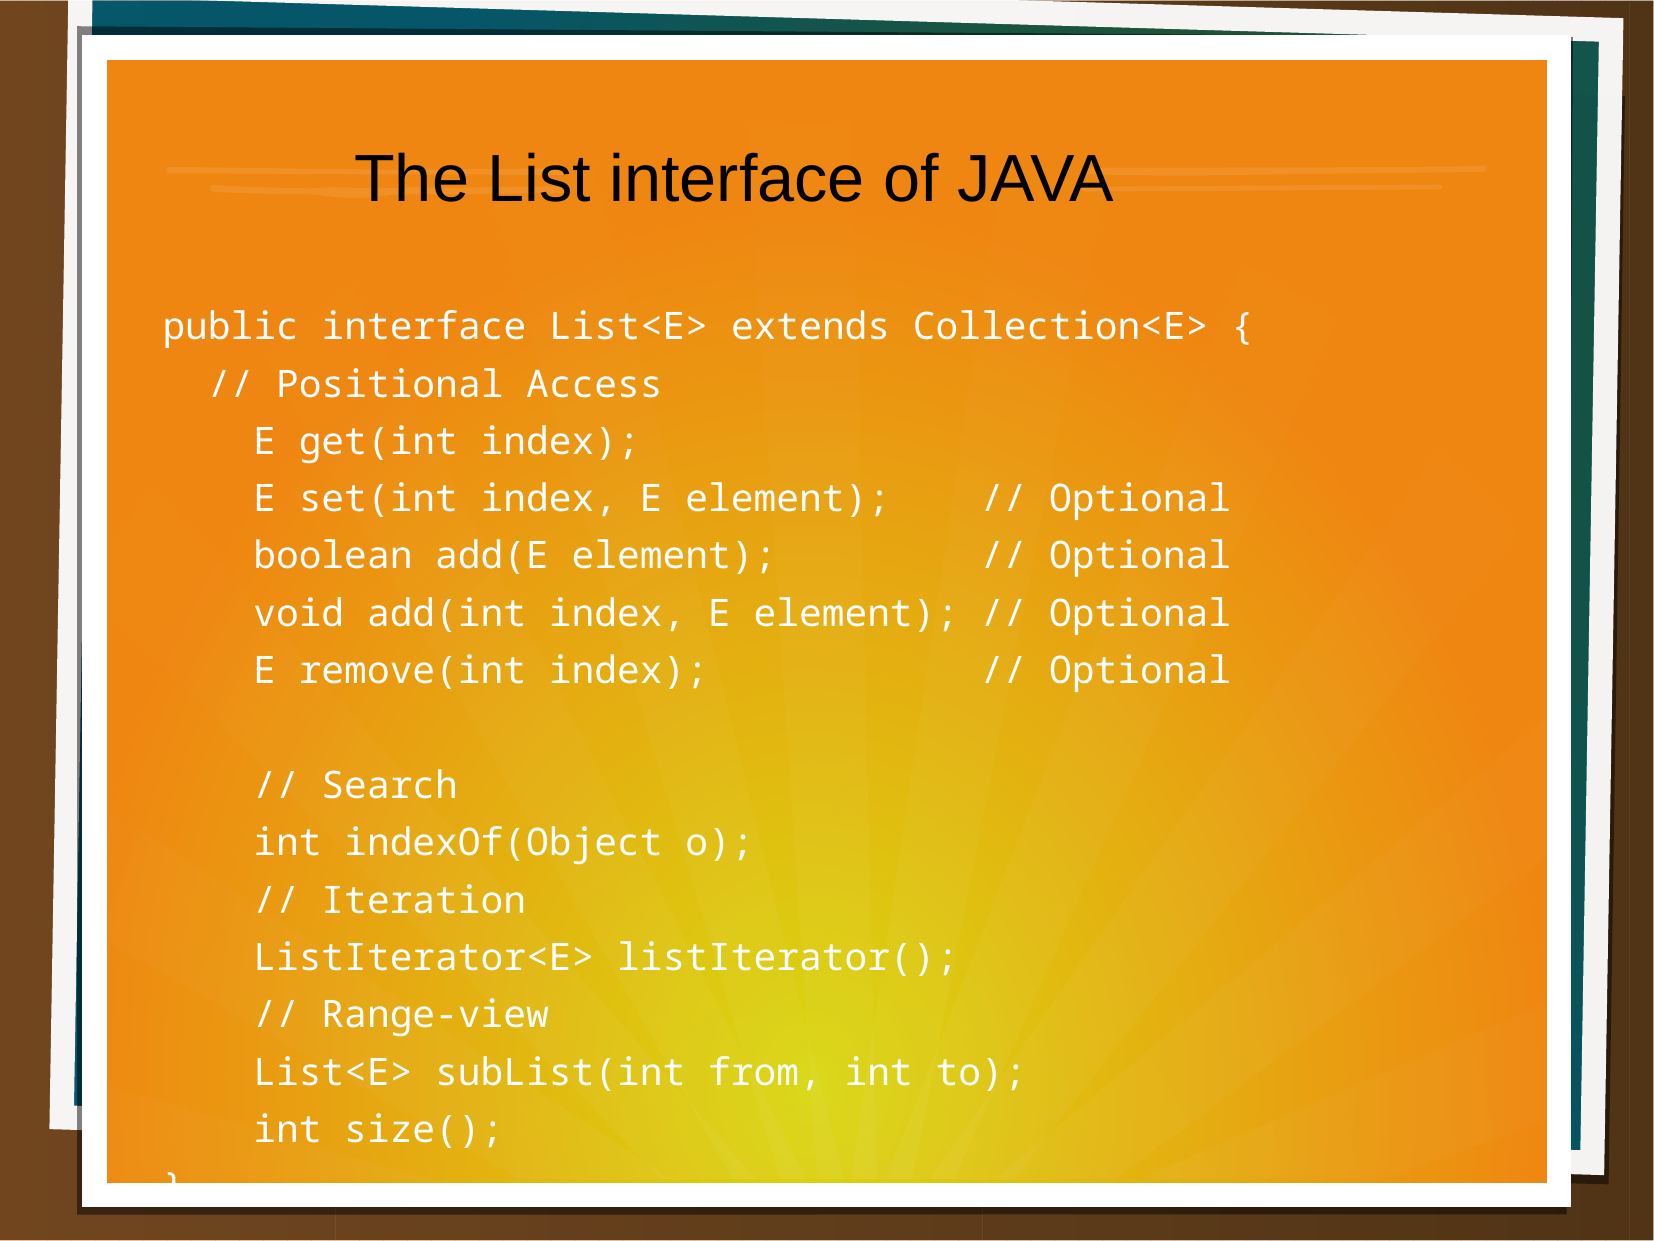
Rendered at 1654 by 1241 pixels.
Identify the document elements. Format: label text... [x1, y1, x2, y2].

title The List interface of JAVA [330, 141, 1312, 217]
list public interface List<E> extends Collection<E> { // Positional Access E get(int index); E set(int index, E element); // Optional boolean add(E element); // Optional void add(int index, E element); // Optional E remove(int index); // Optional // Search int indexOf(Object o); // Iteration ListIterator<E> listIterator(); // Range-view List<E> subList(int from, int to); int size(); } [162, 299, 1492, 1241]
